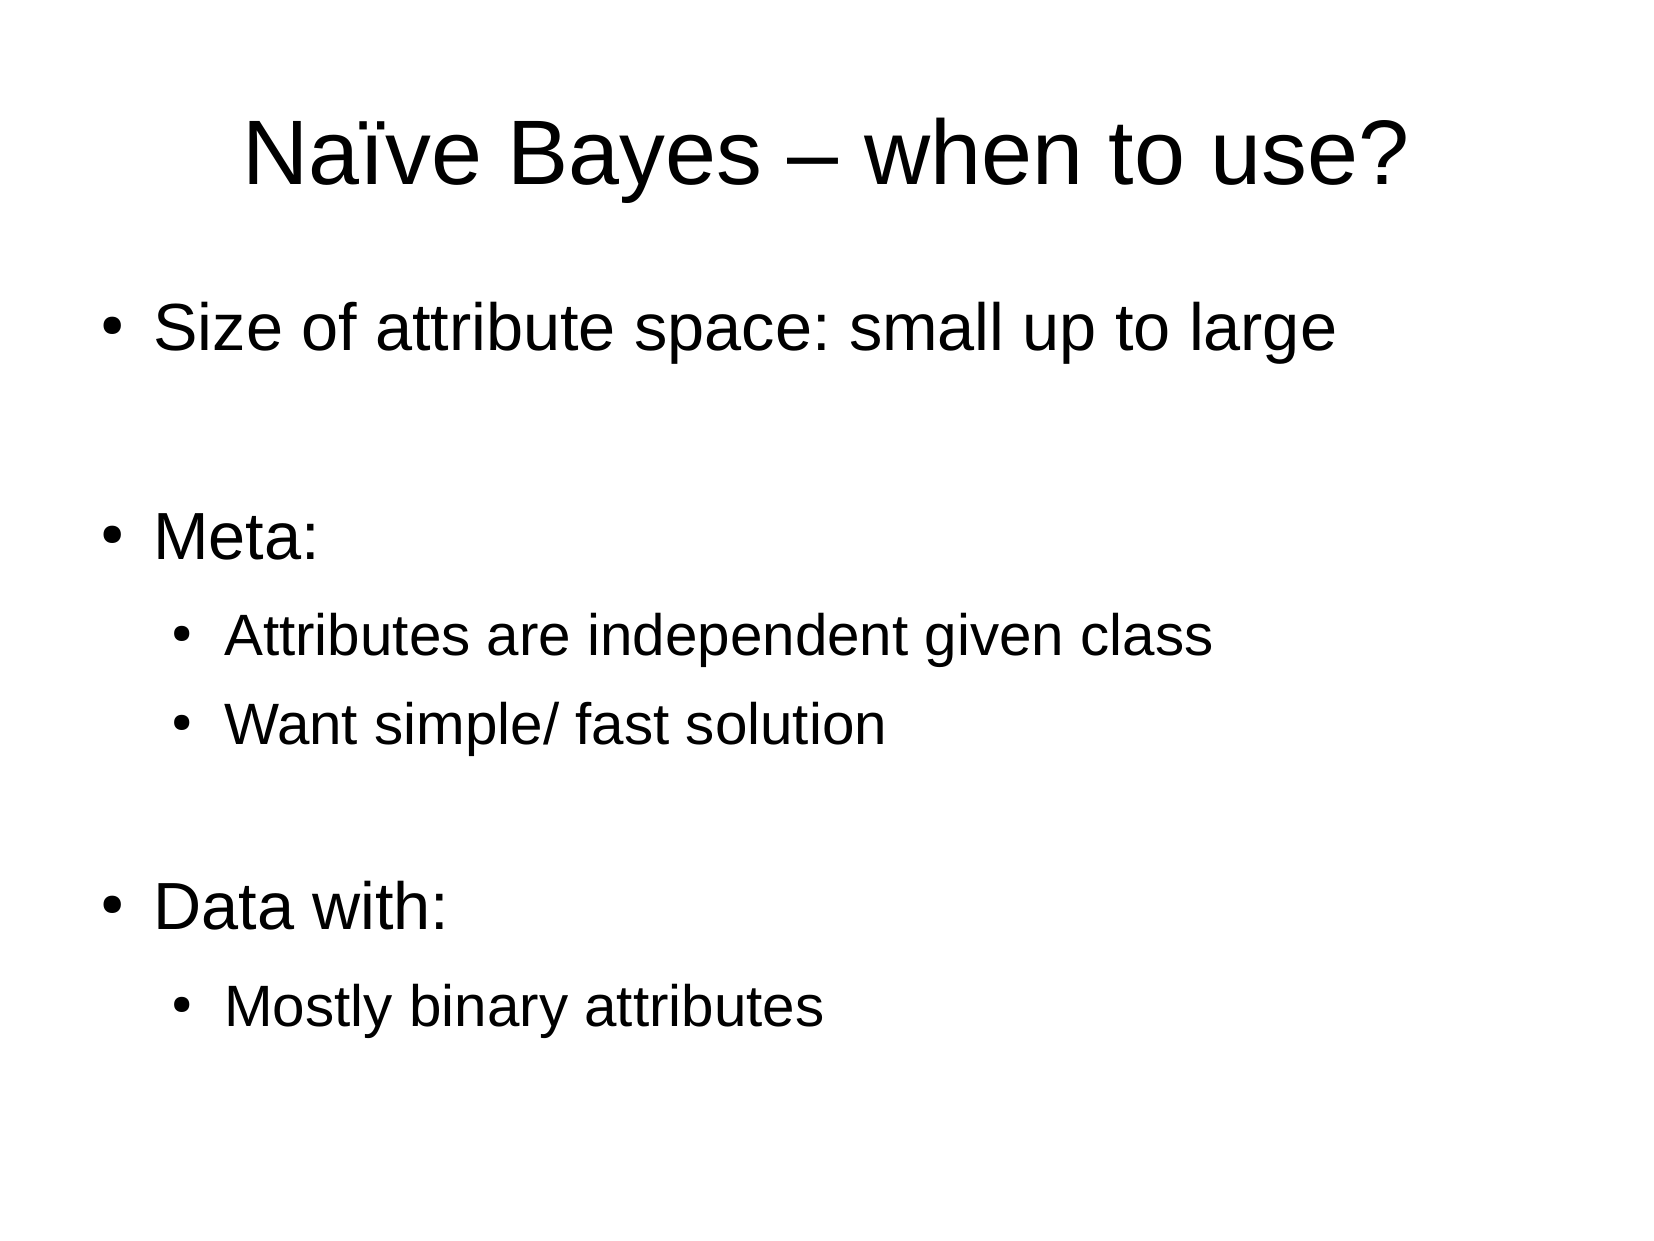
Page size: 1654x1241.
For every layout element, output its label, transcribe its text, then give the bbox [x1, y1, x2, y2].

list Size of attribute space: small up to large Meta: Attributes are independent given class Want simple/ fast solution Data with: Mostly binary attributes [82, 290, 1571, 1109]
title Naïve Bayes – when to use? [82, 49, 1571, 257]
